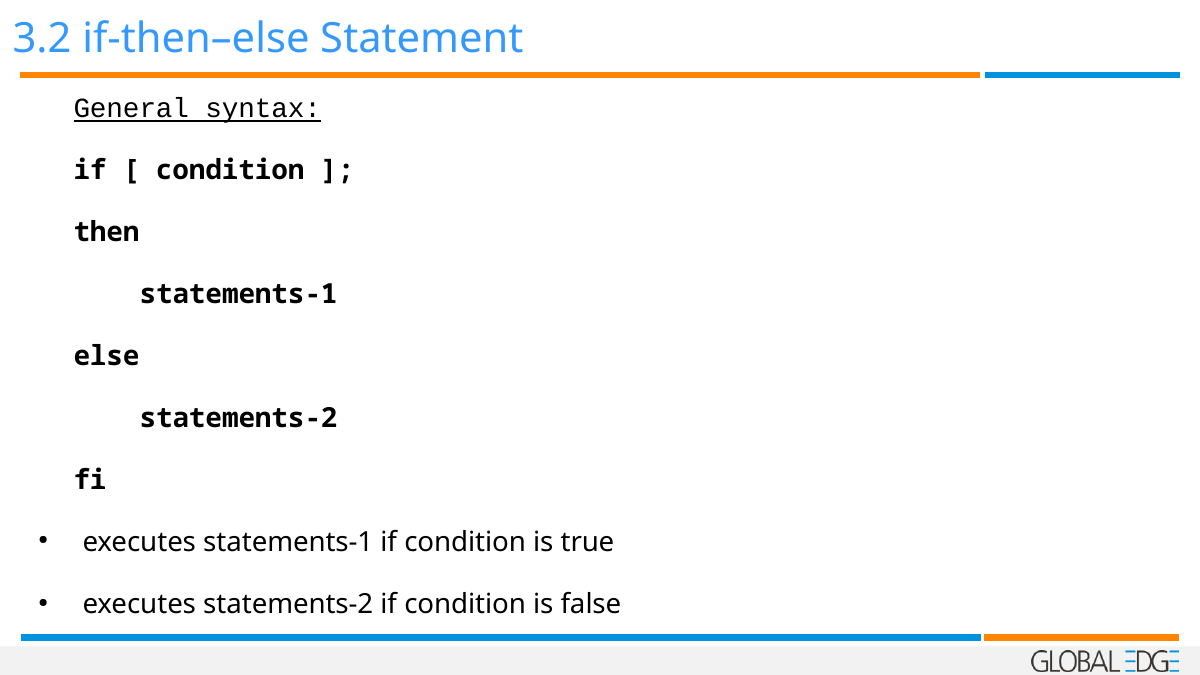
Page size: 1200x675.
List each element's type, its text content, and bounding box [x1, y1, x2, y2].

picture [1031, 650, 1179, 672]
list General syntax: if [ condition ]; then statements-1 else statements-2 fi executes statements-1 if condition is true executes statements-2 if condition is false [23, 94, 1170, 626]
title 3.2 if-then–else Statement [12, 9, 1088, 63]
